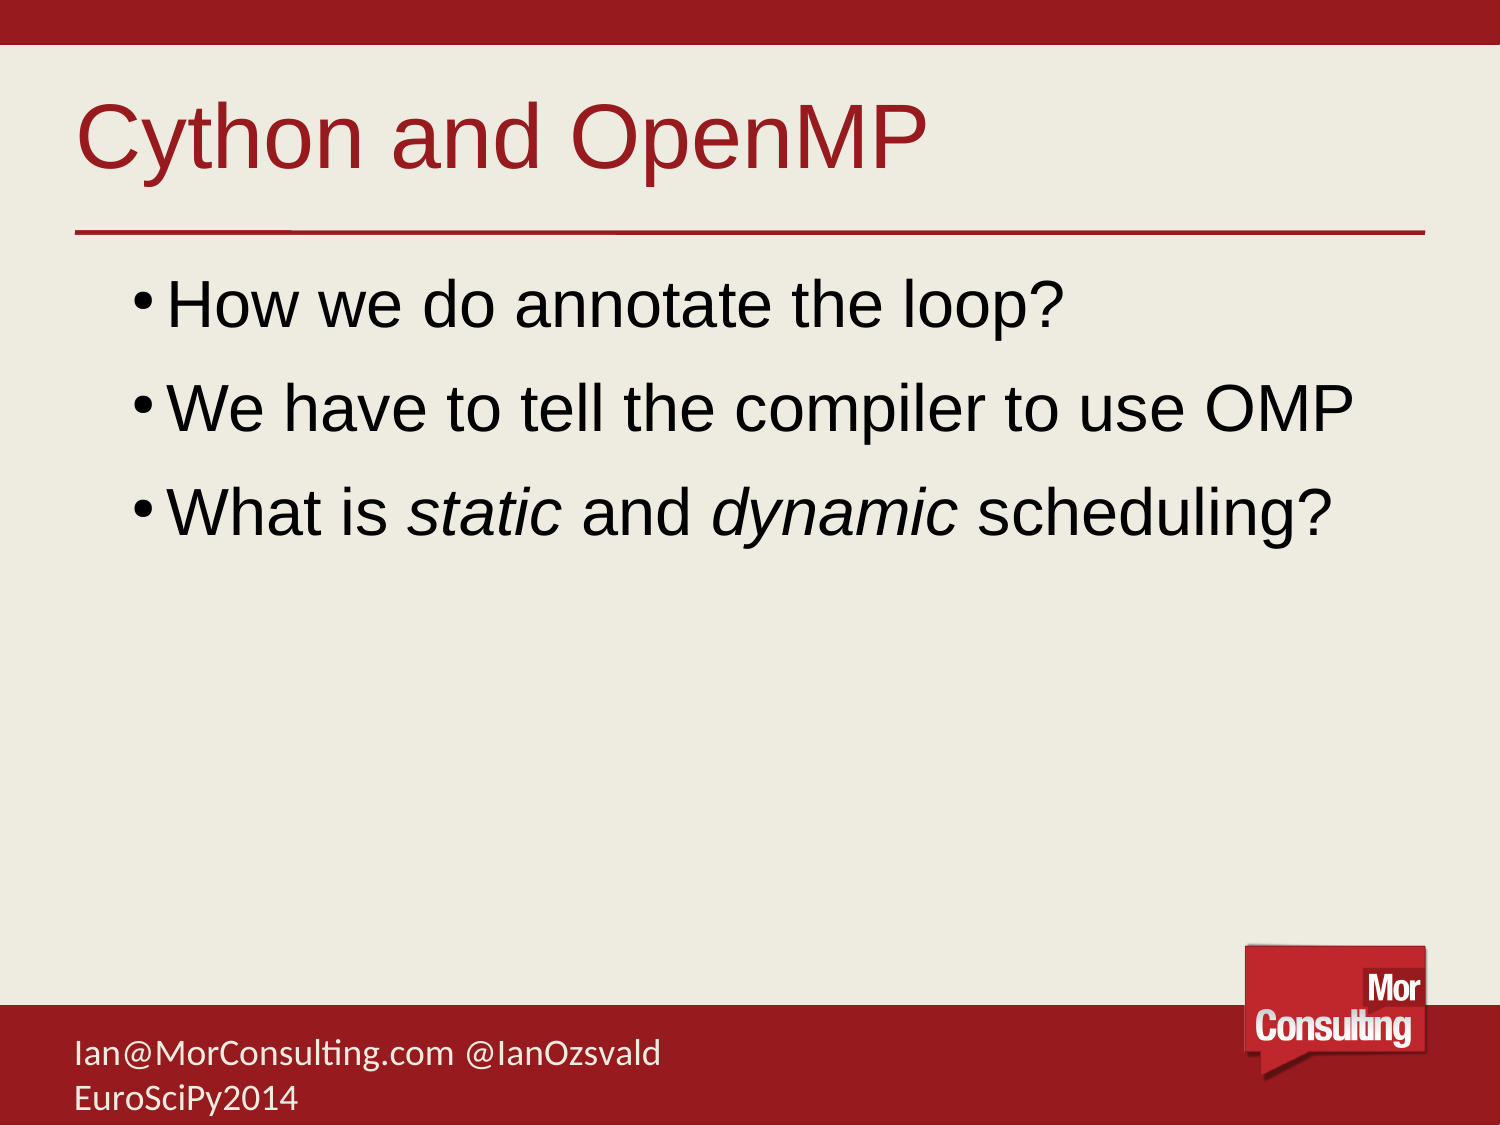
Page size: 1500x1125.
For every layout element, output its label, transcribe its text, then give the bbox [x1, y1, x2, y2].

list How we do annotate the loop? We have to tell the compiler to use OMP What is static and dynamic scheduling? [75, 263, 1395, 916]
picture [1230, 935, 1438, 1089]
title Cython and OpenMP [74, 44, 1425, 232]
